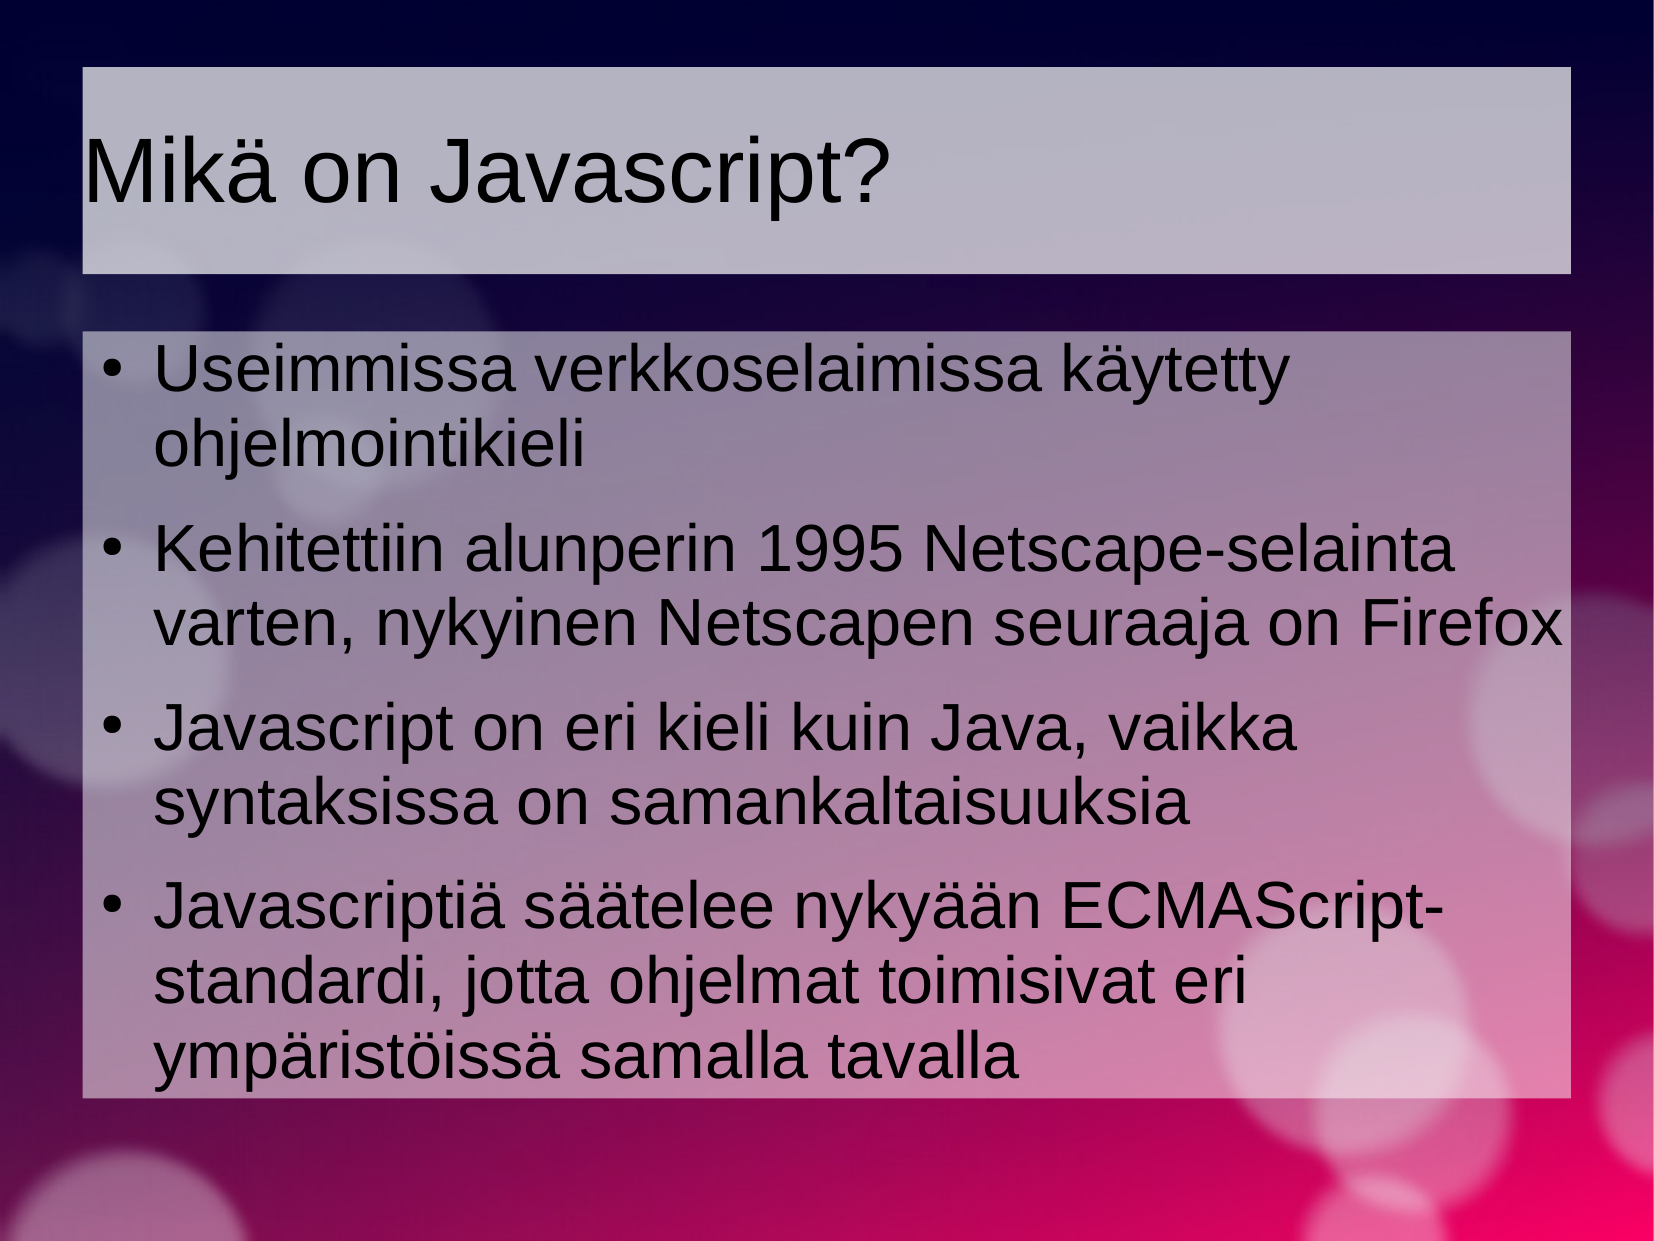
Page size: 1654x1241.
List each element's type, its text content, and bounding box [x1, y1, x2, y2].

list Useimmissa verkkoselaimissa käytetty ohjelmointikieli Kehitettiin alunperin 1995 Netscape-selainta varten, nykyinen Netscapen seuraaja on Firefox Javascript on eri kieli kuin Java, vaikka syntaksissa on samankaltaisuuksia Javascriptiä säätelee nykyään ECMAScript-standardi, jotta ohjelmat toimisivat eri ympäristöissä samalla tavalla [82, 331, 1571, 1099]
picture [0, 0, 1654, 1241]
title Mikä on Javascript? [82, 67, 1571, 275]
